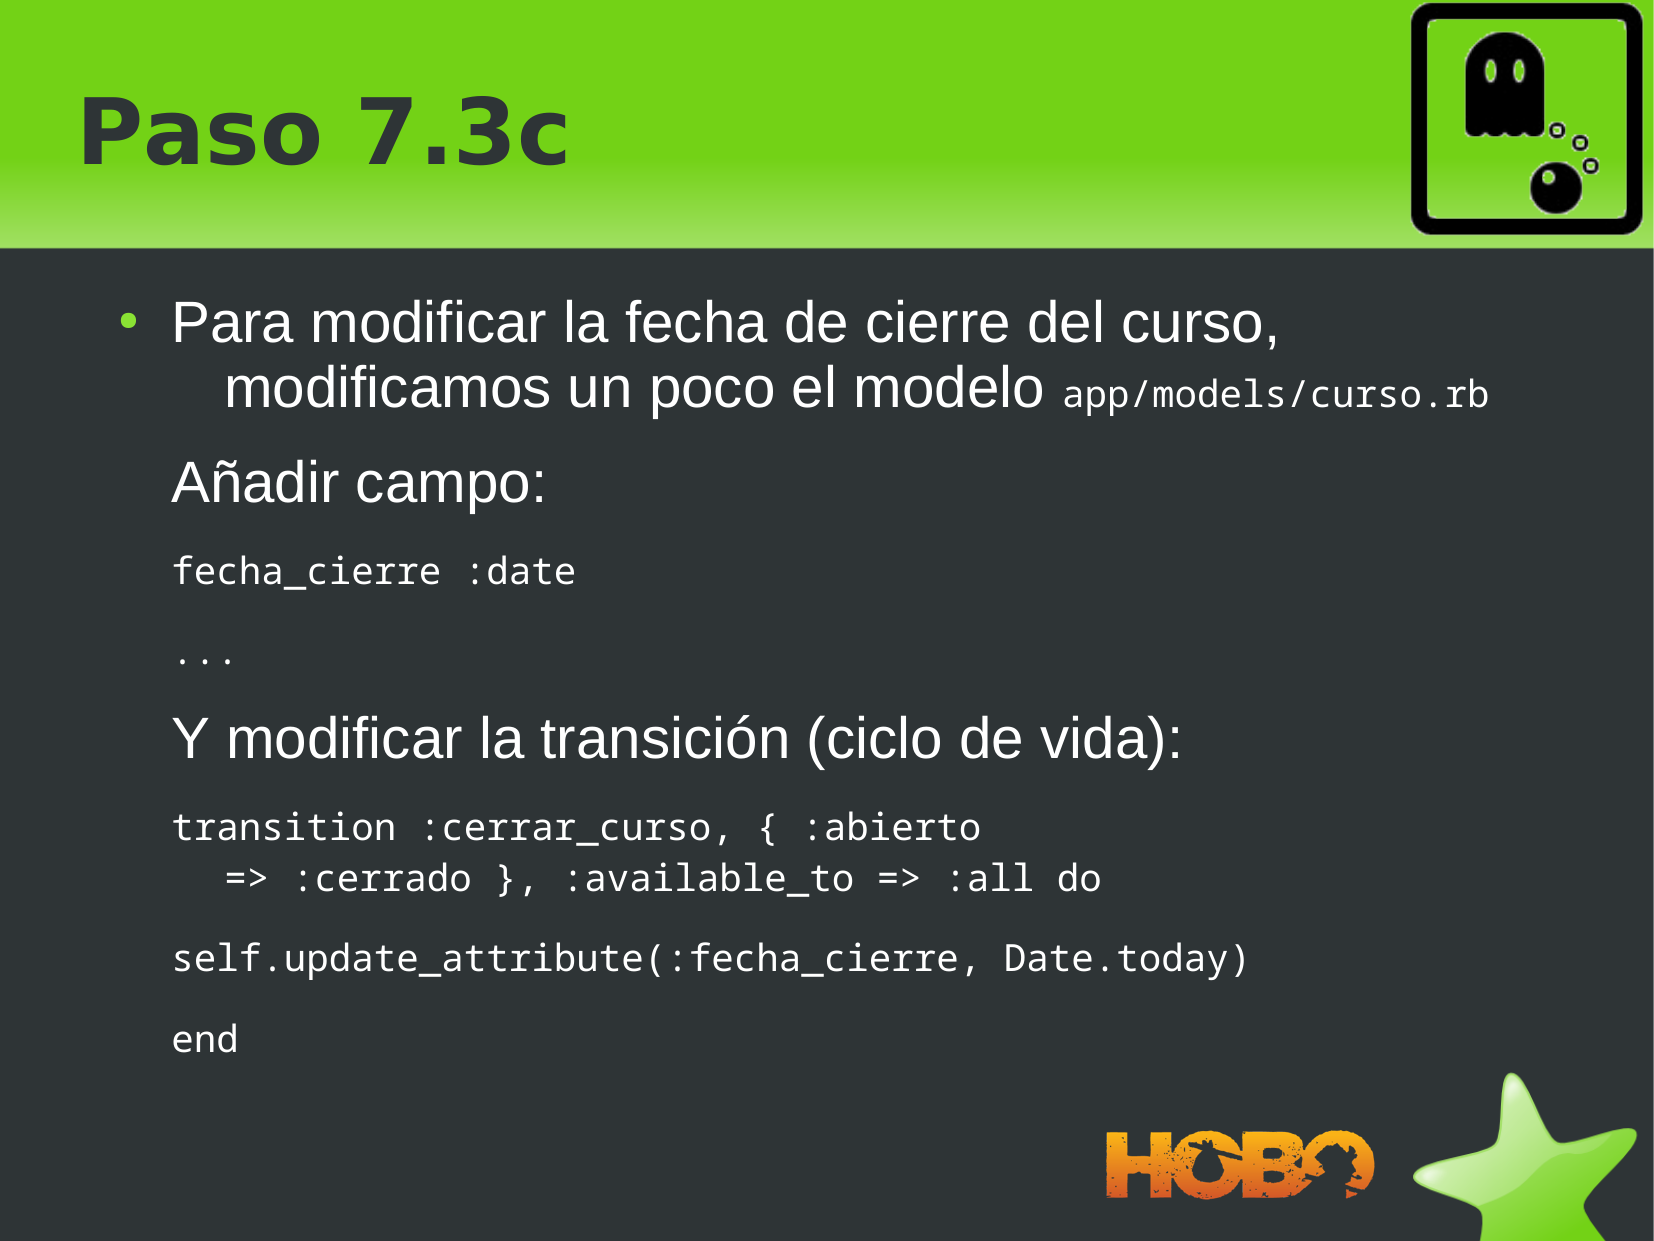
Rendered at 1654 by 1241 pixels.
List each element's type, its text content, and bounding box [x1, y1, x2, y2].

picture [0, 0, 1654, 1241]
list Para modificar la fecha de cierre del curso, modificamos un poco el modelo app/models/curso.rb Añadir campo: fecha_cierre :date ... Y modificar la transición (ciclo de vida): transition :cerrar_curso, { :abierto => :cerrado }, :available_to => :all do self.update_attribute(:fecha_cierre, Date.today) end [82, 290, 1571, 1109]
title Paso 7.3c [76, 29, 1565, 237]
